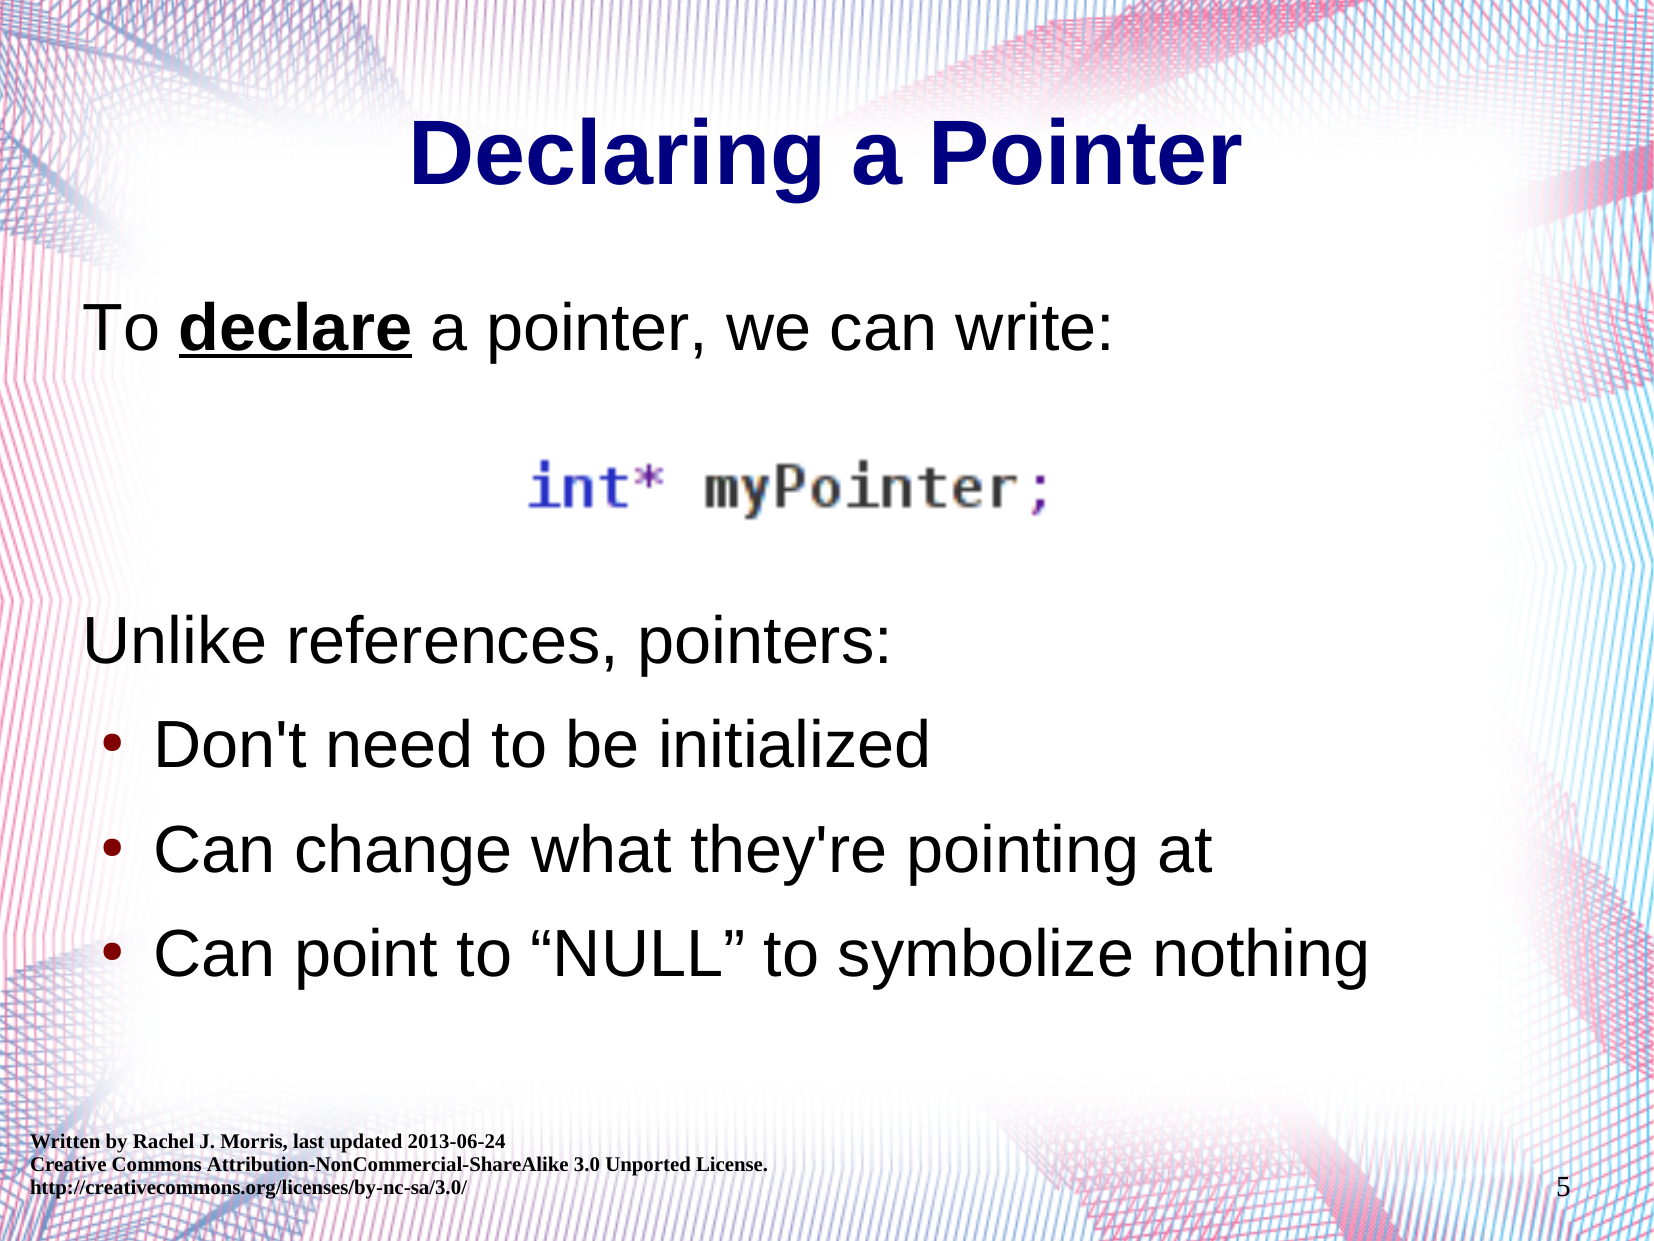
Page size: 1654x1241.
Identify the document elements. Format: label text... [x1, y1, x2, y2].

picture [0, 0, 1654, 1241]
list To declare a pointer, we can write: Unlike references, pointers: Don't need to be initialized Can change what they're pointing at Can point to “NULL” to symbolize nothing [82, 290, 1571, 1010]
title Declaring a Pointer [82, 49, 1571, 257]
